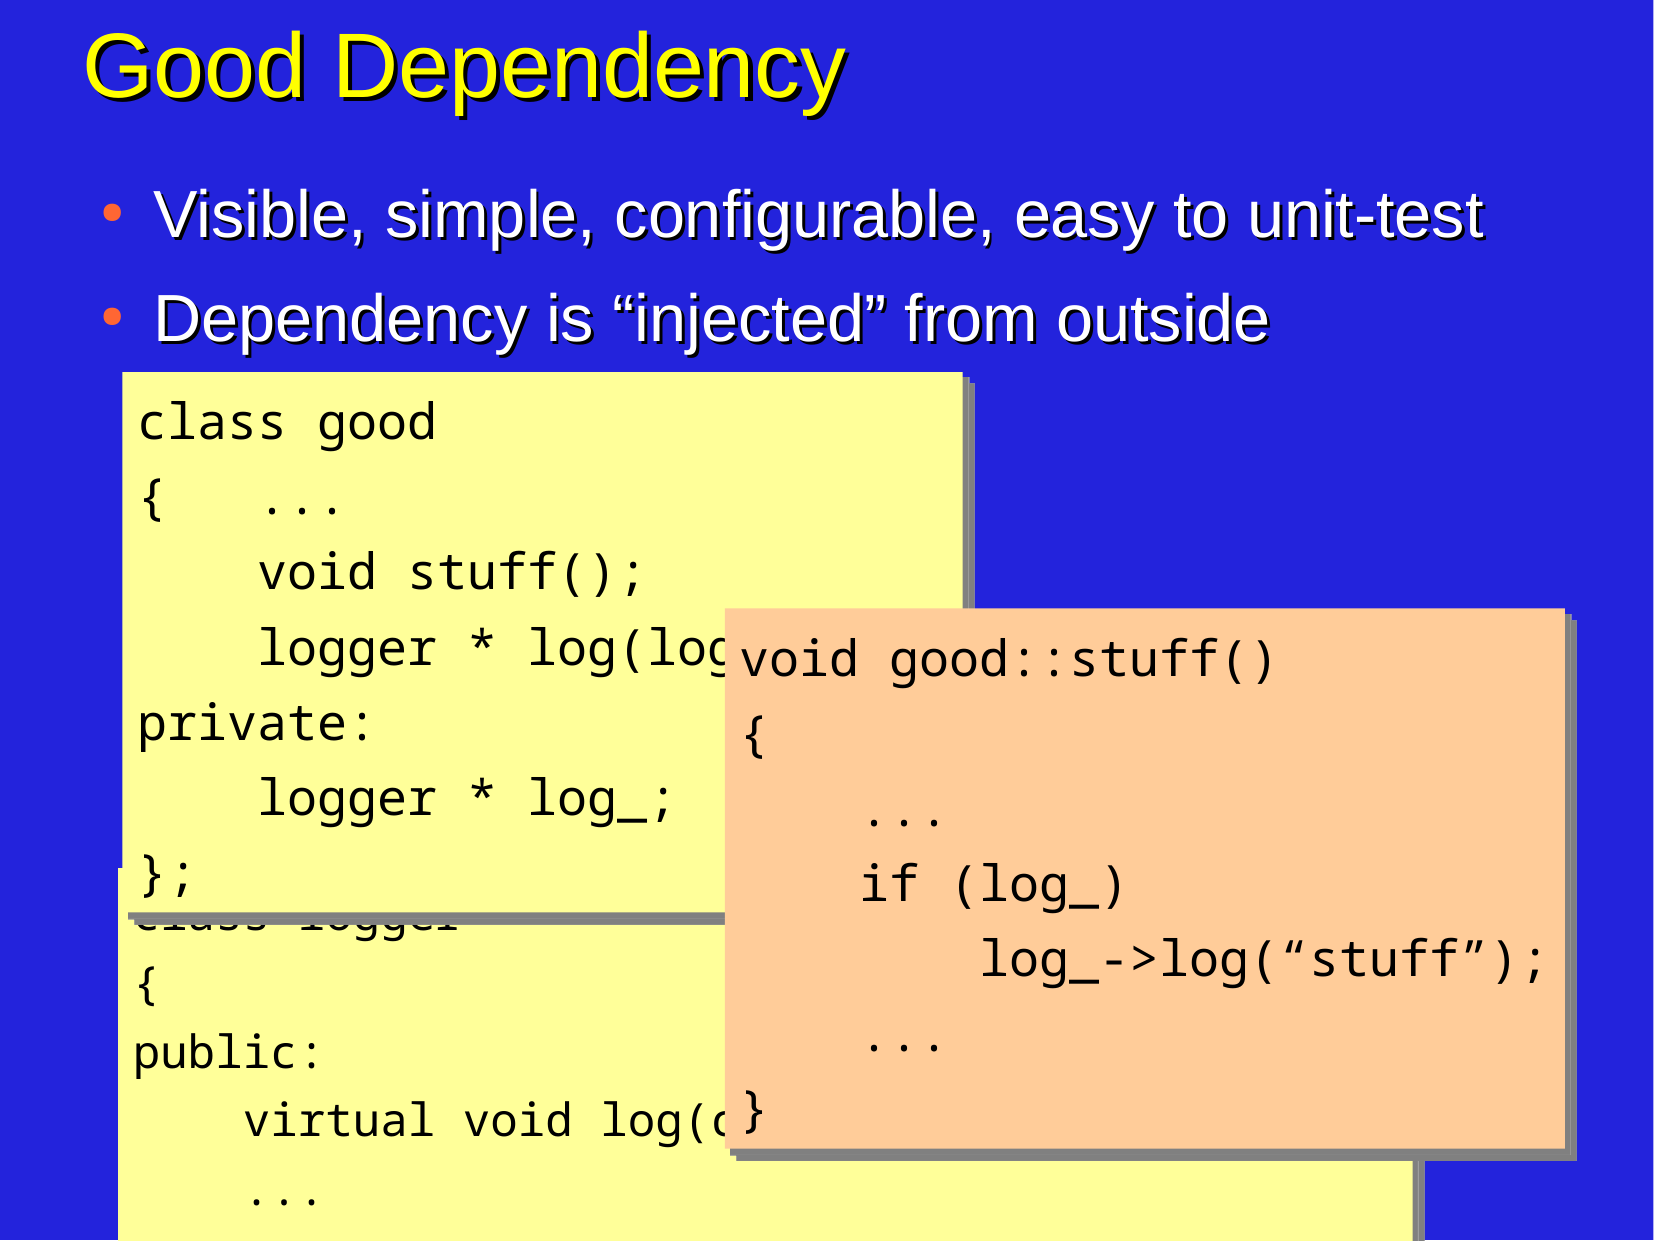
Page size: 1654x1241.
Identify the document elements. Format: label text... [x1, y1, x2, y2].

text_box class good { ... void stuff(); logger * log(logger *); private: logger * log_; }; [122, 372, 963, 913]
title Good Dependency [82, 2, 1571, 130]
text_box void good::stuff() { ... if (log_) log_->log(“stuff”); ... } [724, 608, 1565, 1149]
text_box class logger { public: virtual void log(const std::string &) = 0; ... }; [118, 868, 1413, 1241]
list Visible, simple, configurable, easy to unit-test Dependency is “injected” from outside [82, 177, 1571, 996]
